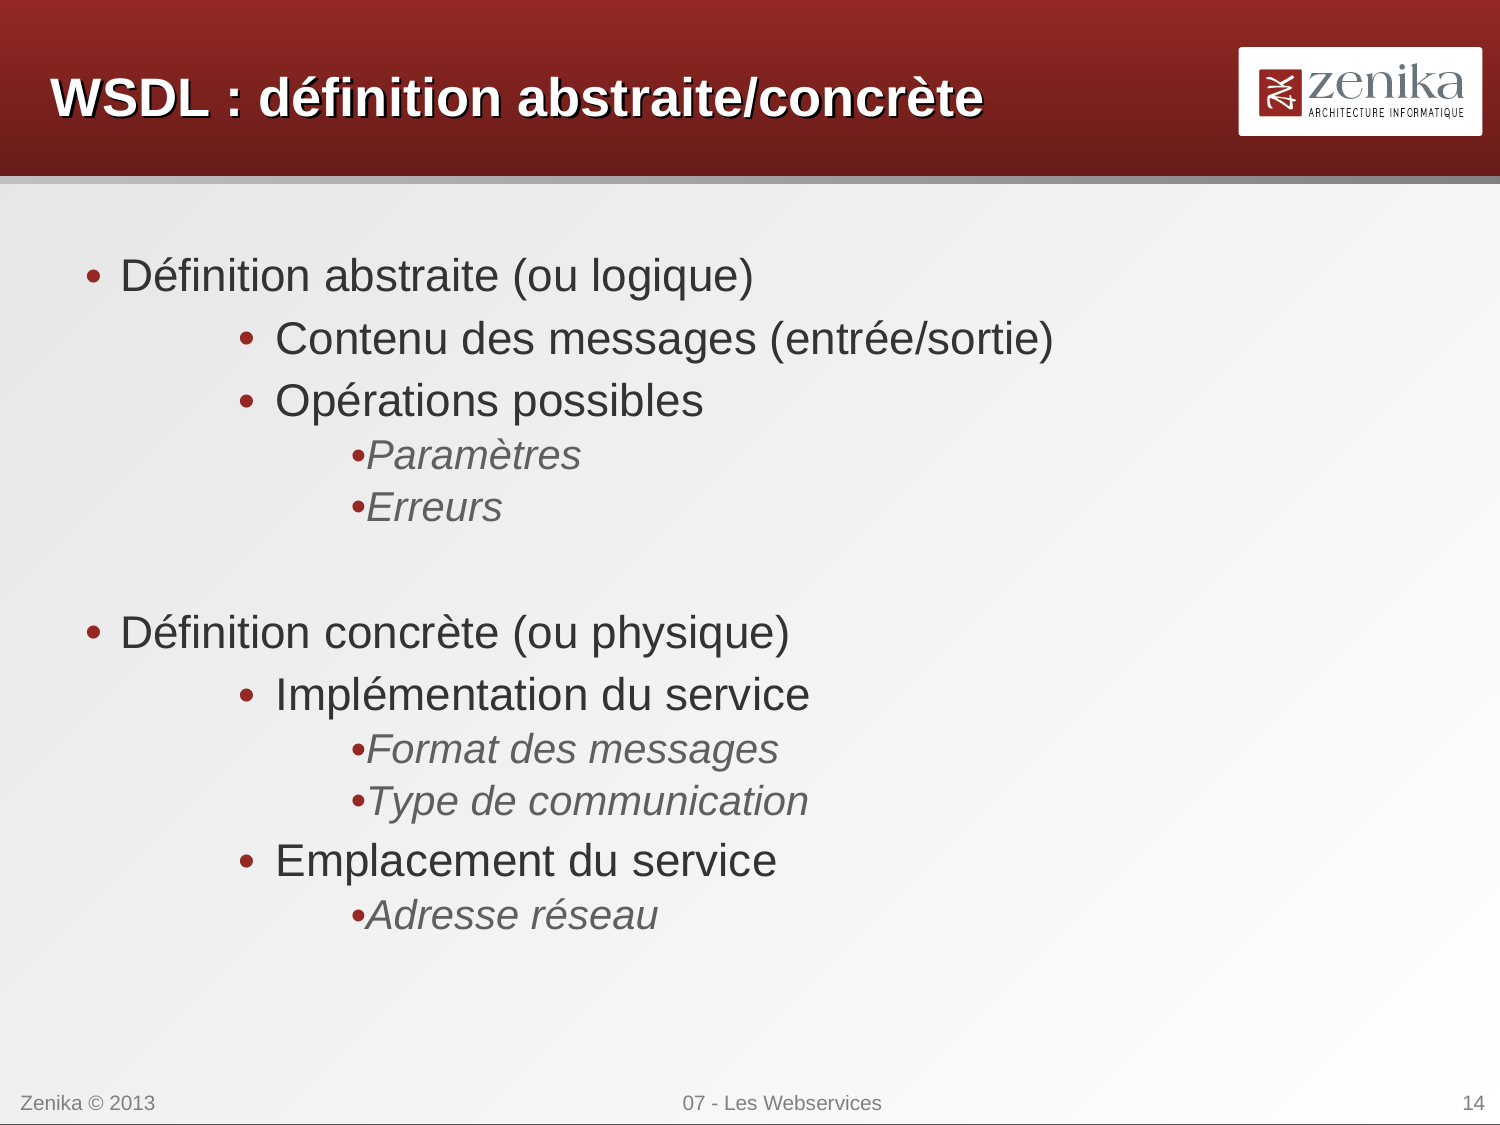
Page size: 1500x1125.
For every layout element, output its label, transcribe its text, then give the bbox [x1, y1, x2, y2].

title WSDL : définition abstraite/concrète [50, 22, 1206, 172]
list Définition abstraite (ou logique) Contenu des messages (entrée/sortie) Opérations possibles Paramètres Erreurs Définition concrète (ou physique) Implémentation du service Format des messages Type de communication Emplacement du service Adresse réseau [50, 249, 1435, 1064]
picture [1257, 58, 1464, 125]
